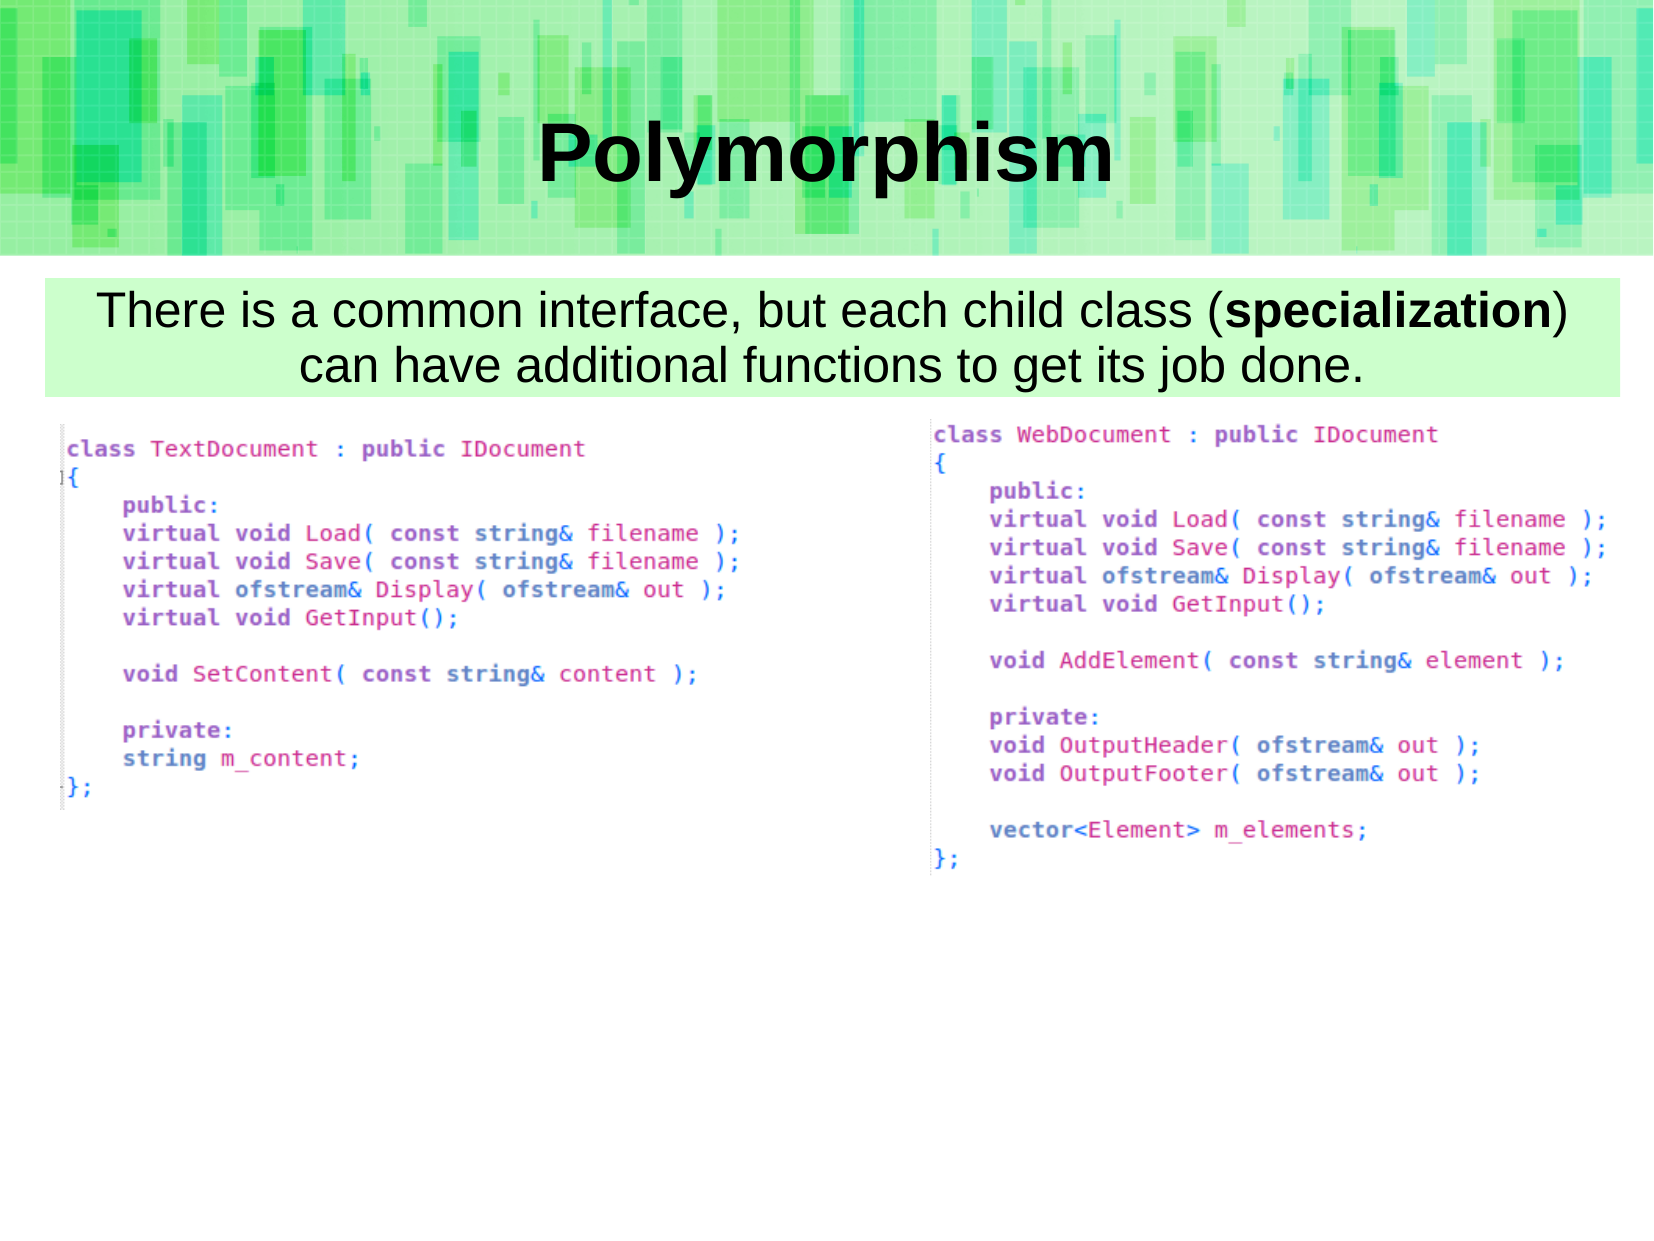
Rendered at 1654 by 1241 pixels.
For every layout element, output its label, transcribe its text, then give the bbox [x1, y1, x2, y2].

title Polymorphism [82, 49, 1571, 257]
text_box There is a common interface, but each child class (specialization) can have additional functions to get its job done. [45, 278, 1621, 397]
picture [0, 0, 1654, 1241]
